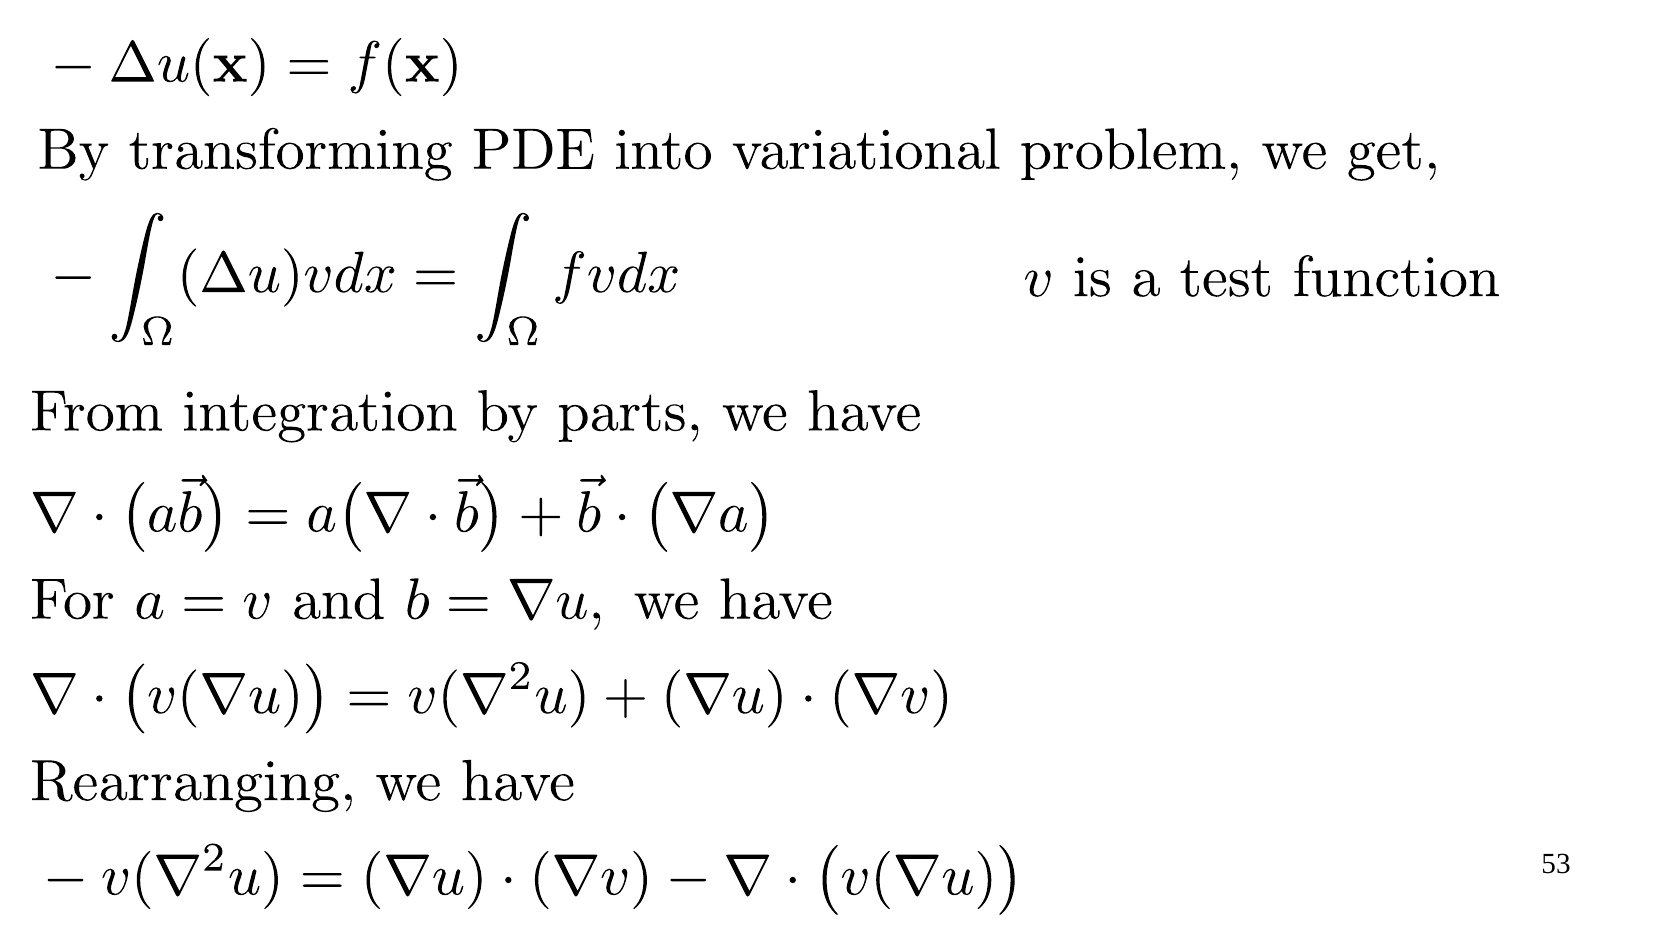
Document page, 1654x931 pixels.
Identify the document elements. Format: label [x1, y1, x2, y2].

text_box [37, 37, 1501, 346]
text_box [30, 390, 1024, 915]
